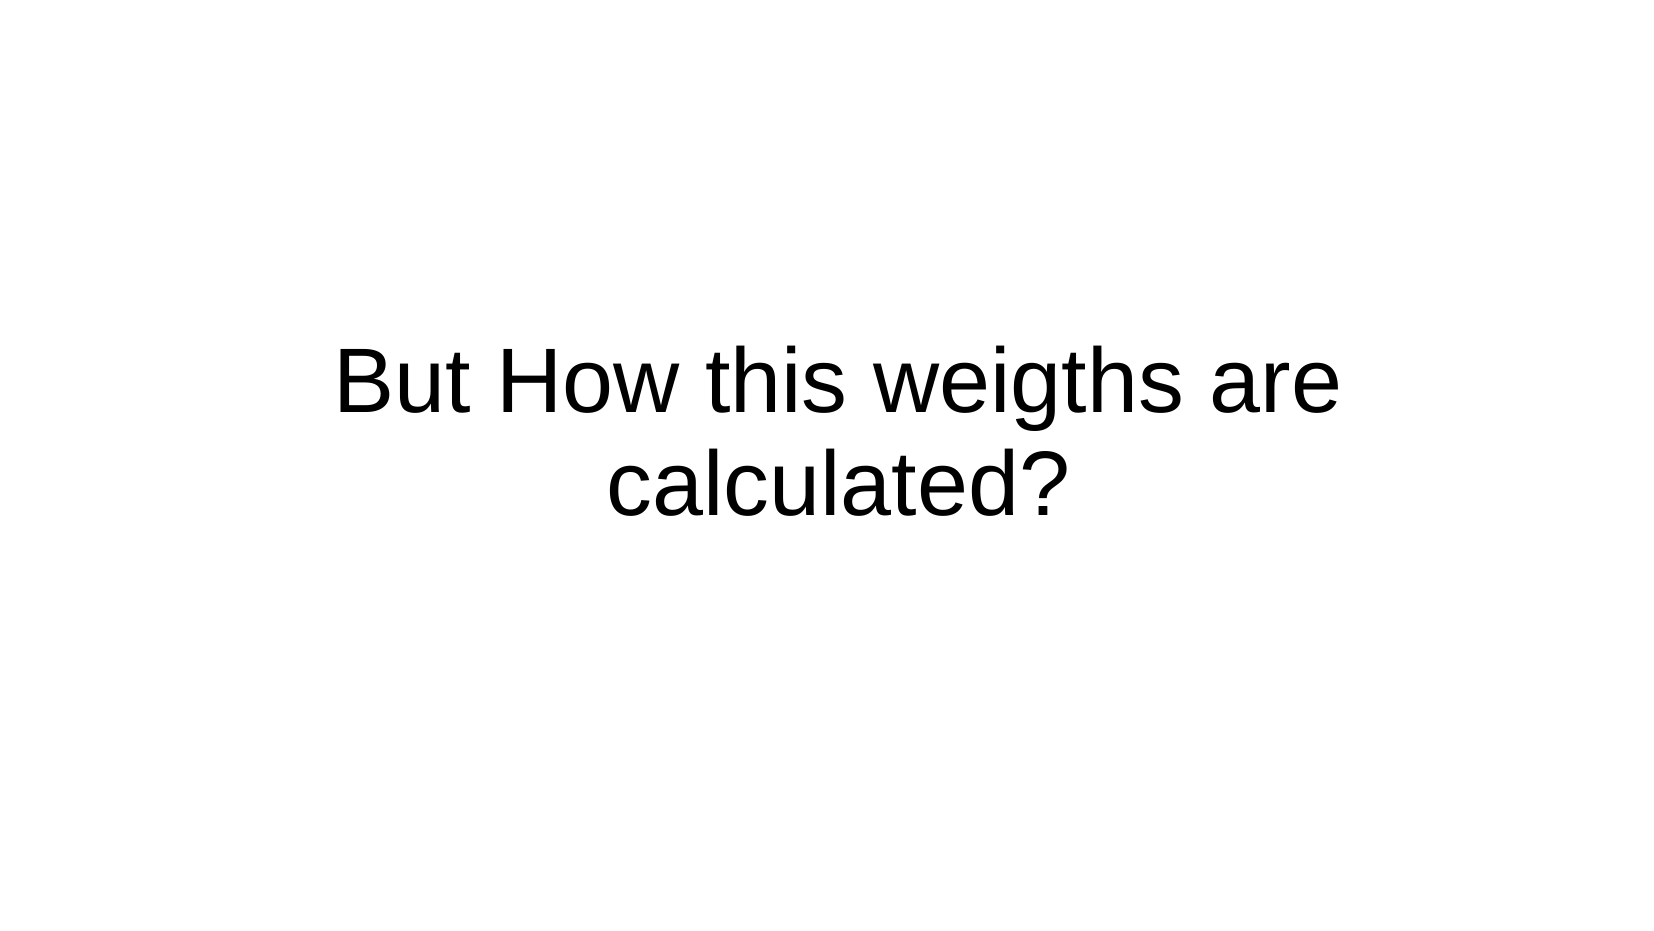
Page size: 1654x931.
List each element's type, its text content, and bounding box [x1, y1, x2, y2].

title But How this weigths are calculated? [94, 329, 1583, 535]
